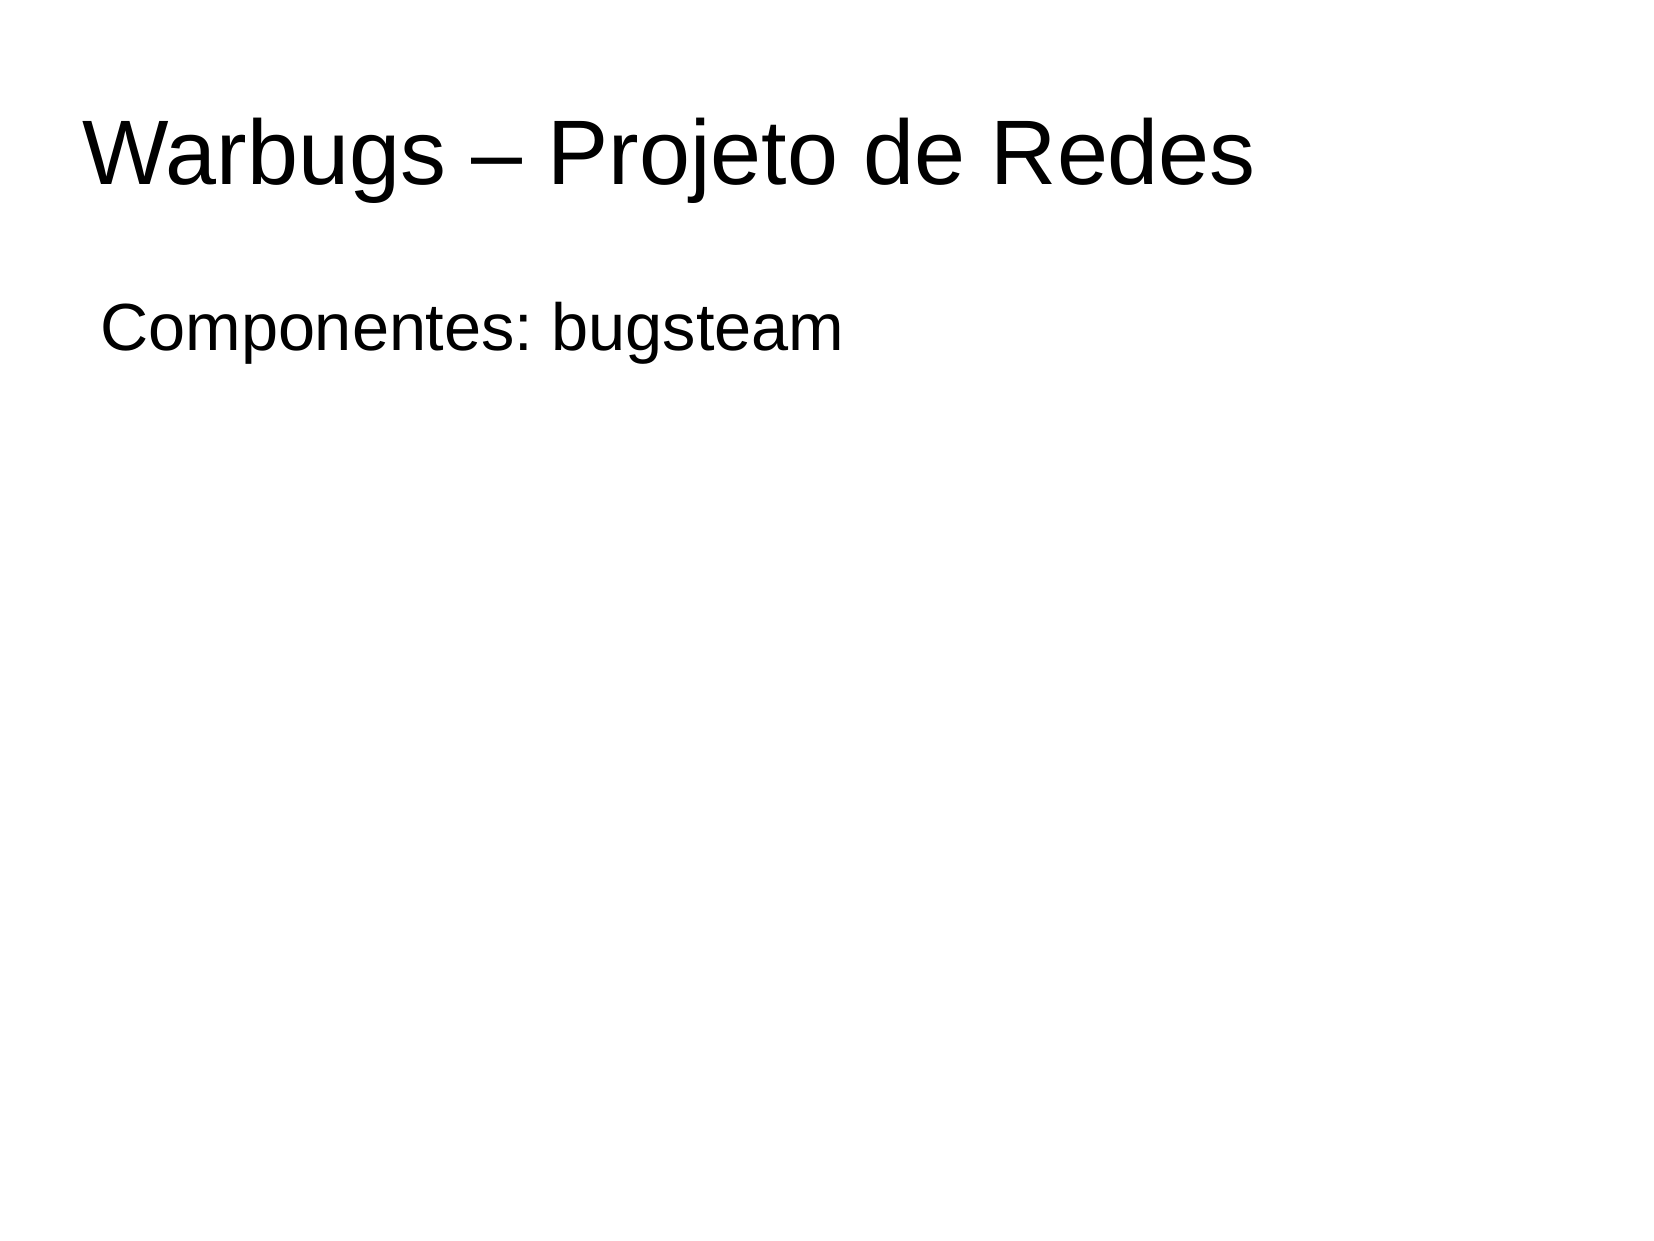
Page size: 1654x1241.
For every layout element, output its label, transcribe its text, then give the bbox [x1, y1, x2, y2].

title Warbugs – Projeto de Redes [82, 56, 1571, 250]
list Componentes: bugsteam [82, 290, 1571, 1094]
